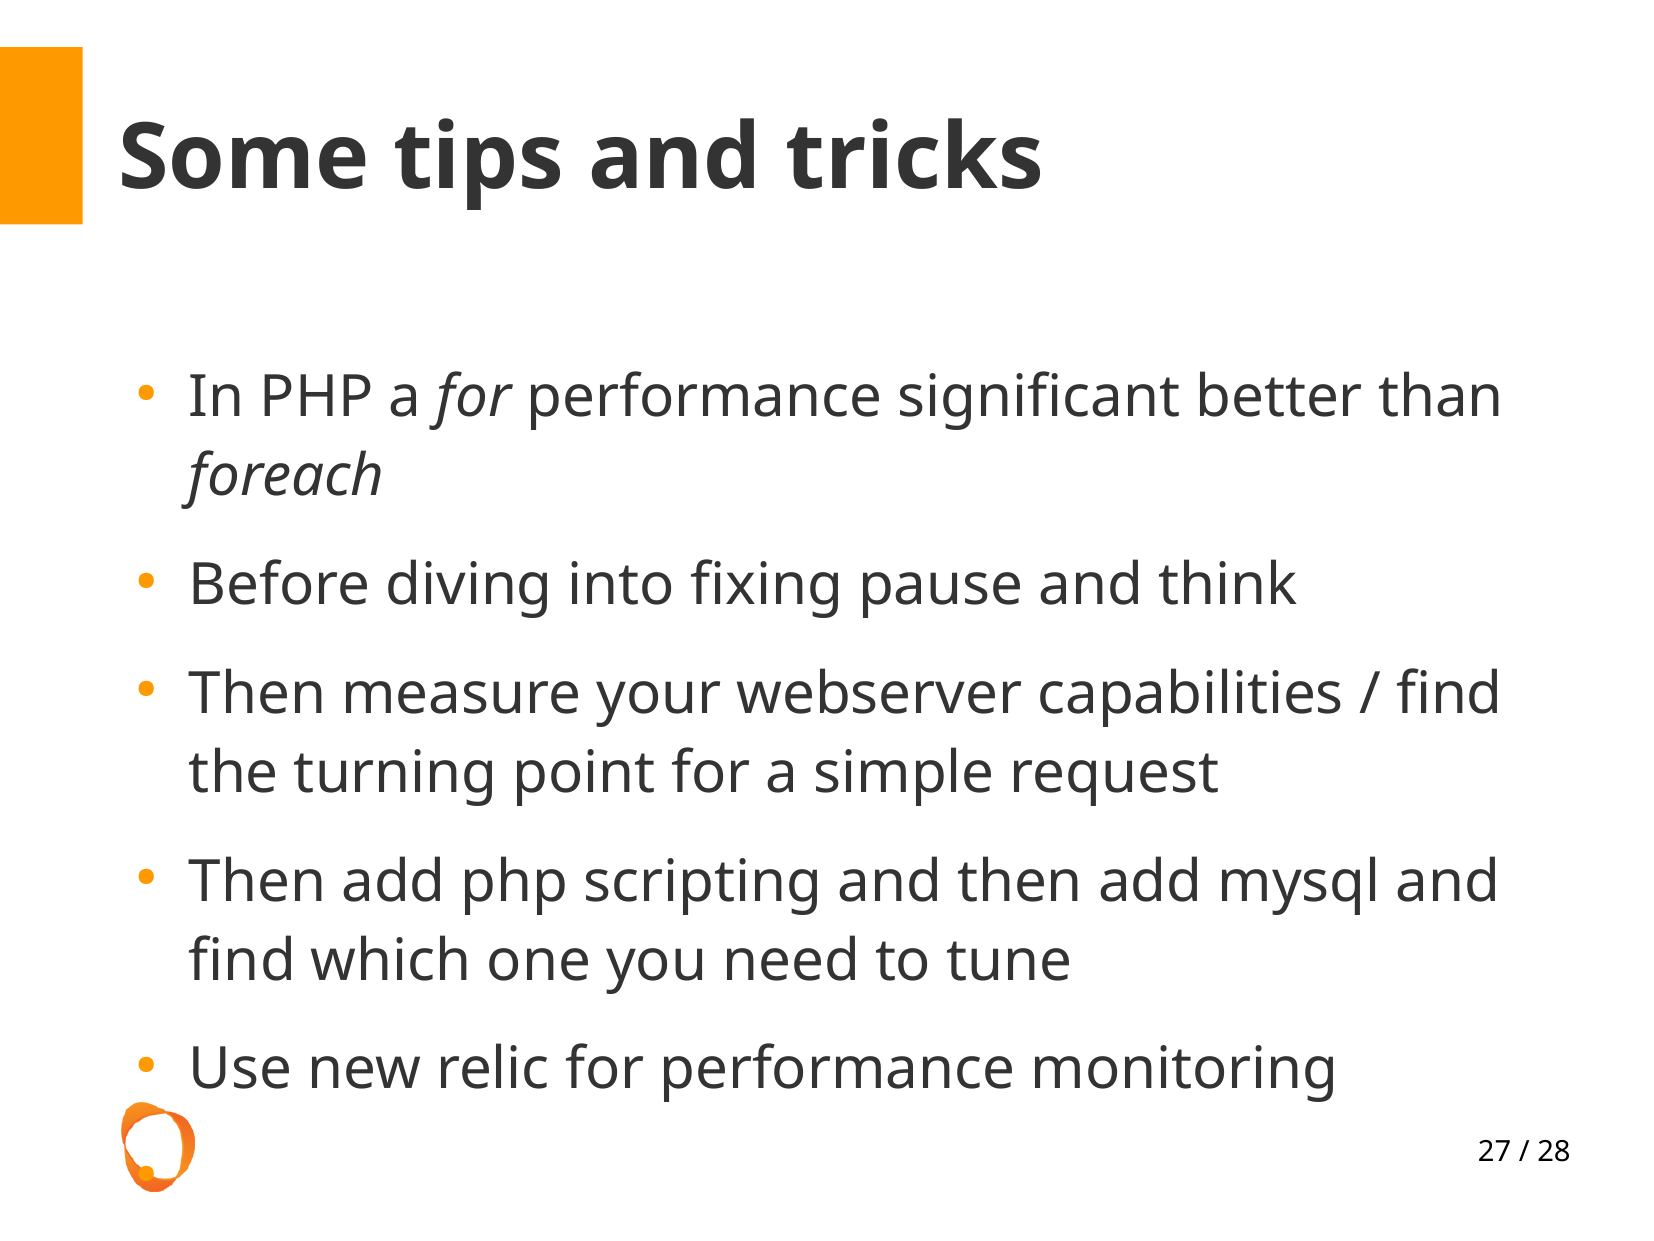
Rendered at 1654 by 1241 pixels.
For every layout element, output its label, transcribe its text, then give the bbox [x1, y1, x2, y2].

title Some tips and tricks [118, 49, 1571, 257]
picture [118, 1101, 196, 1193]
list In PHP a for performance significant better than foreach Before diving into fixing pause and think Then measure your webserver capabilities / find the turning point for a simple request Then add php scripting and then add mysql and find which one you need to tune Use new relic for performance monitoring [118, 354, 1536, 1074]
